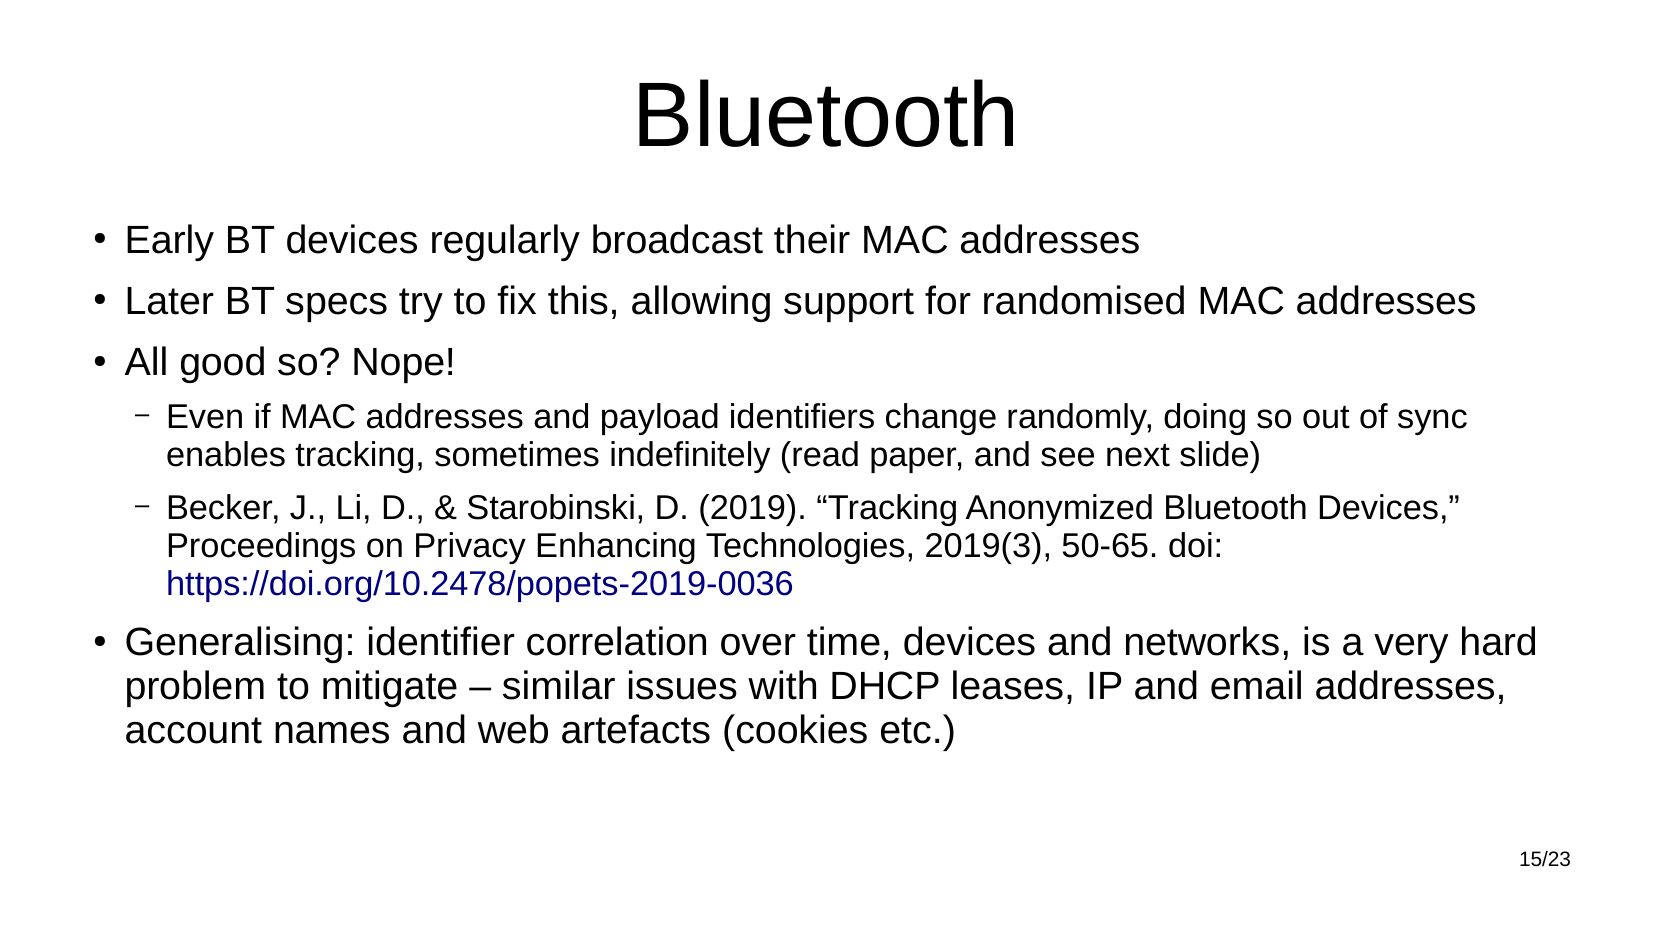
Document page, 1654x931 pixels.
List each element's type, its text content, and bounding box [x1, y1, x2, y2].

title Bluetooth [82, 37, 1571, 193]
list Early BT devices regularly broadcast their MAC addresses Later BT specs try to fix this, allowing support for randomised MAC addresses All good so? Nope! Even if MAC addresses and payload identifiers change randomly, doing so out of sync enables tracking, sometimes indefinitely (read paper, and see next slide) Becker, J., Li, D., & Starobinski, D. (2019). “Tracking Anonymized Bluetooth Devices,” Proceedings on Privacy Enhancing Technologies, 2019(3), 50-65. doi: https://doi.org/10.2478/popets-2019-0036 Generalising: identifier correlation over time, devices and networks, is a very hard problem to mitigate – similar issues with DHCP leases, IP and email addresses, account names and web artefacts (cookies etc.) [82, 217, 1571, 758]
